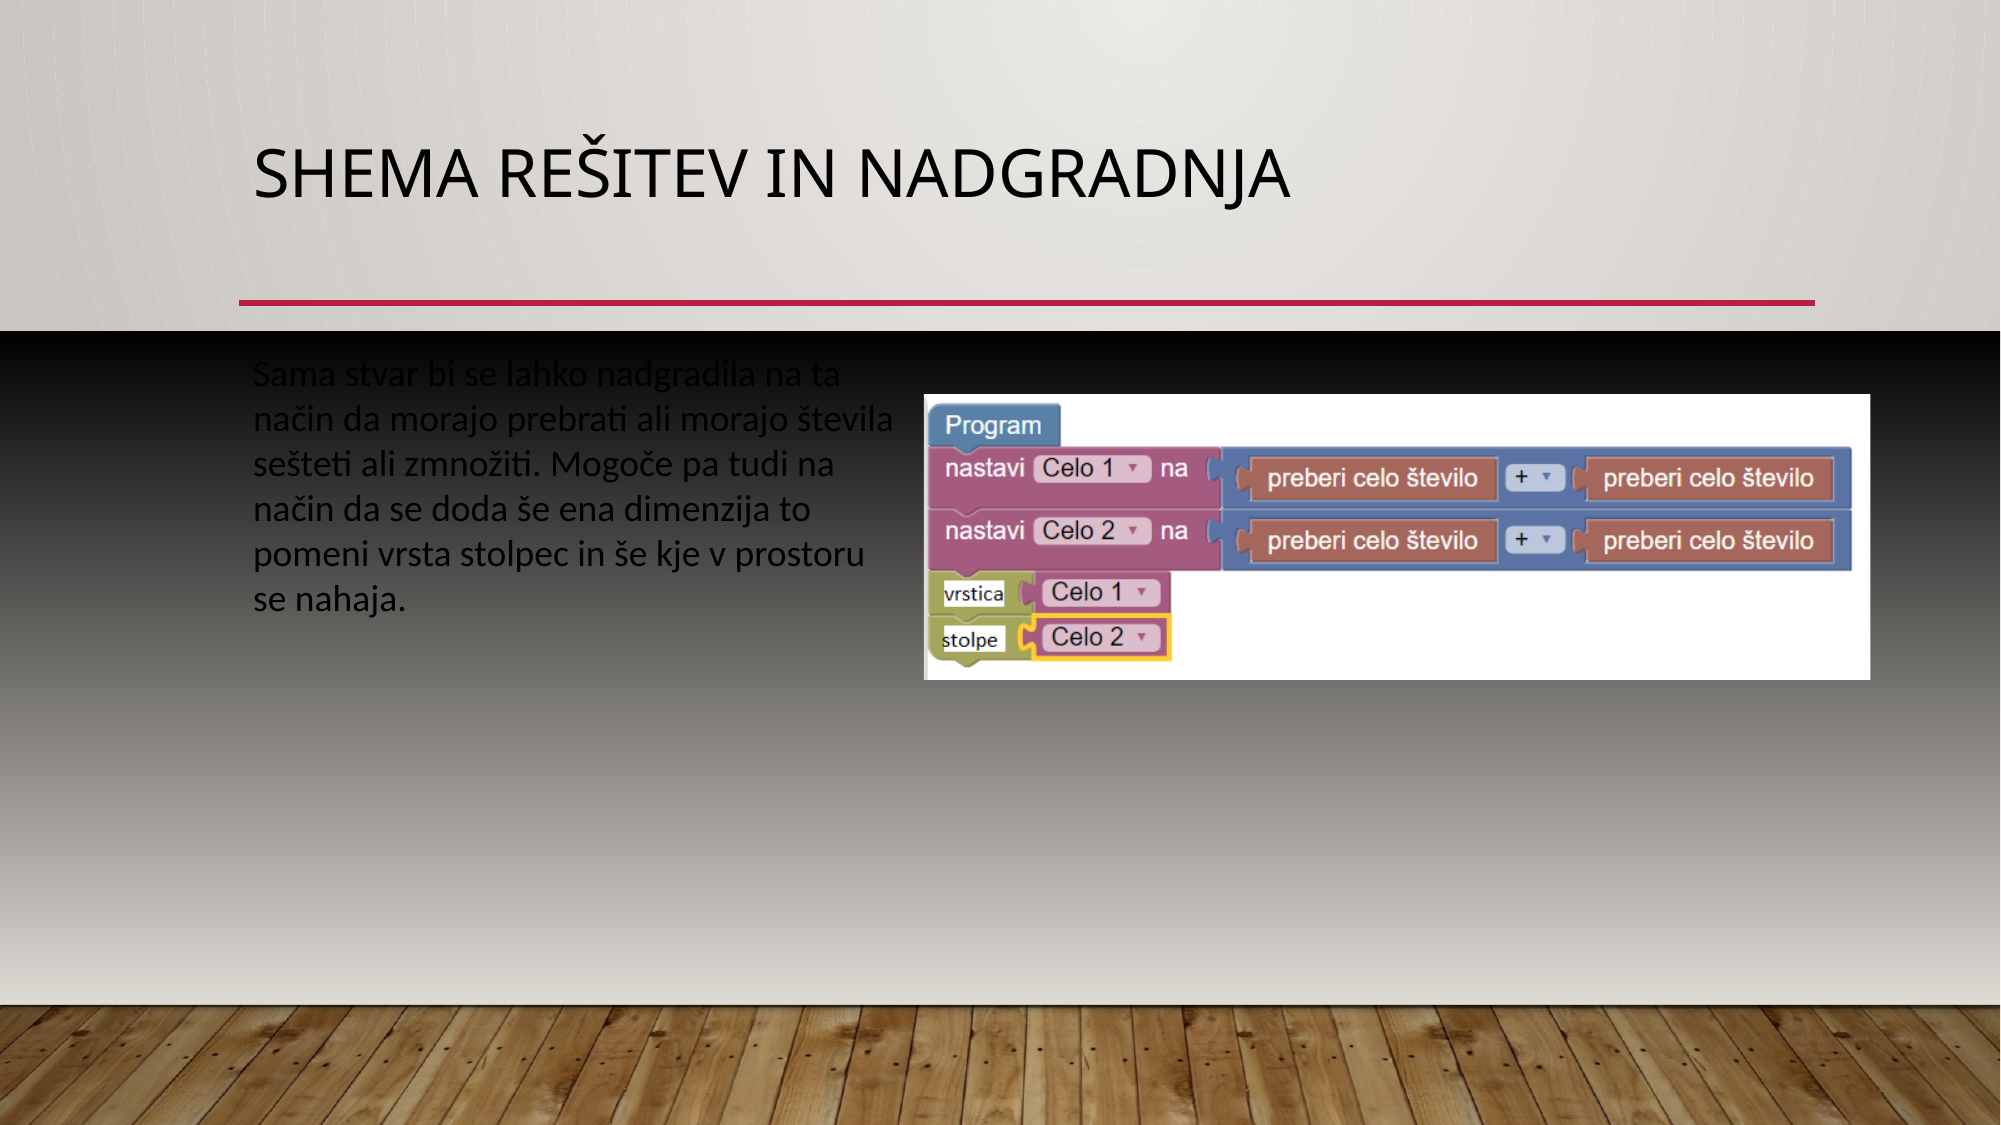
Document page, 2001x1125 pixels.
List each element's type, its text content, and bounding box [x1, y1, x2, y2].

title Shema rešitev in nadgradnja [238, 131, 1814, 305]
text_box Sama stvar bi se lahko nadgradila na ta način da morajo prebrati ali morajo števila sešteti ali zmnožiti. Mogoče pa tudi na način da se doda še ena dimenzija to pomeni vrsta stolpec in še kje v prostoru se nahaja. [238, 341, 916, 630]
picture [923, 394, 1871, 680]
